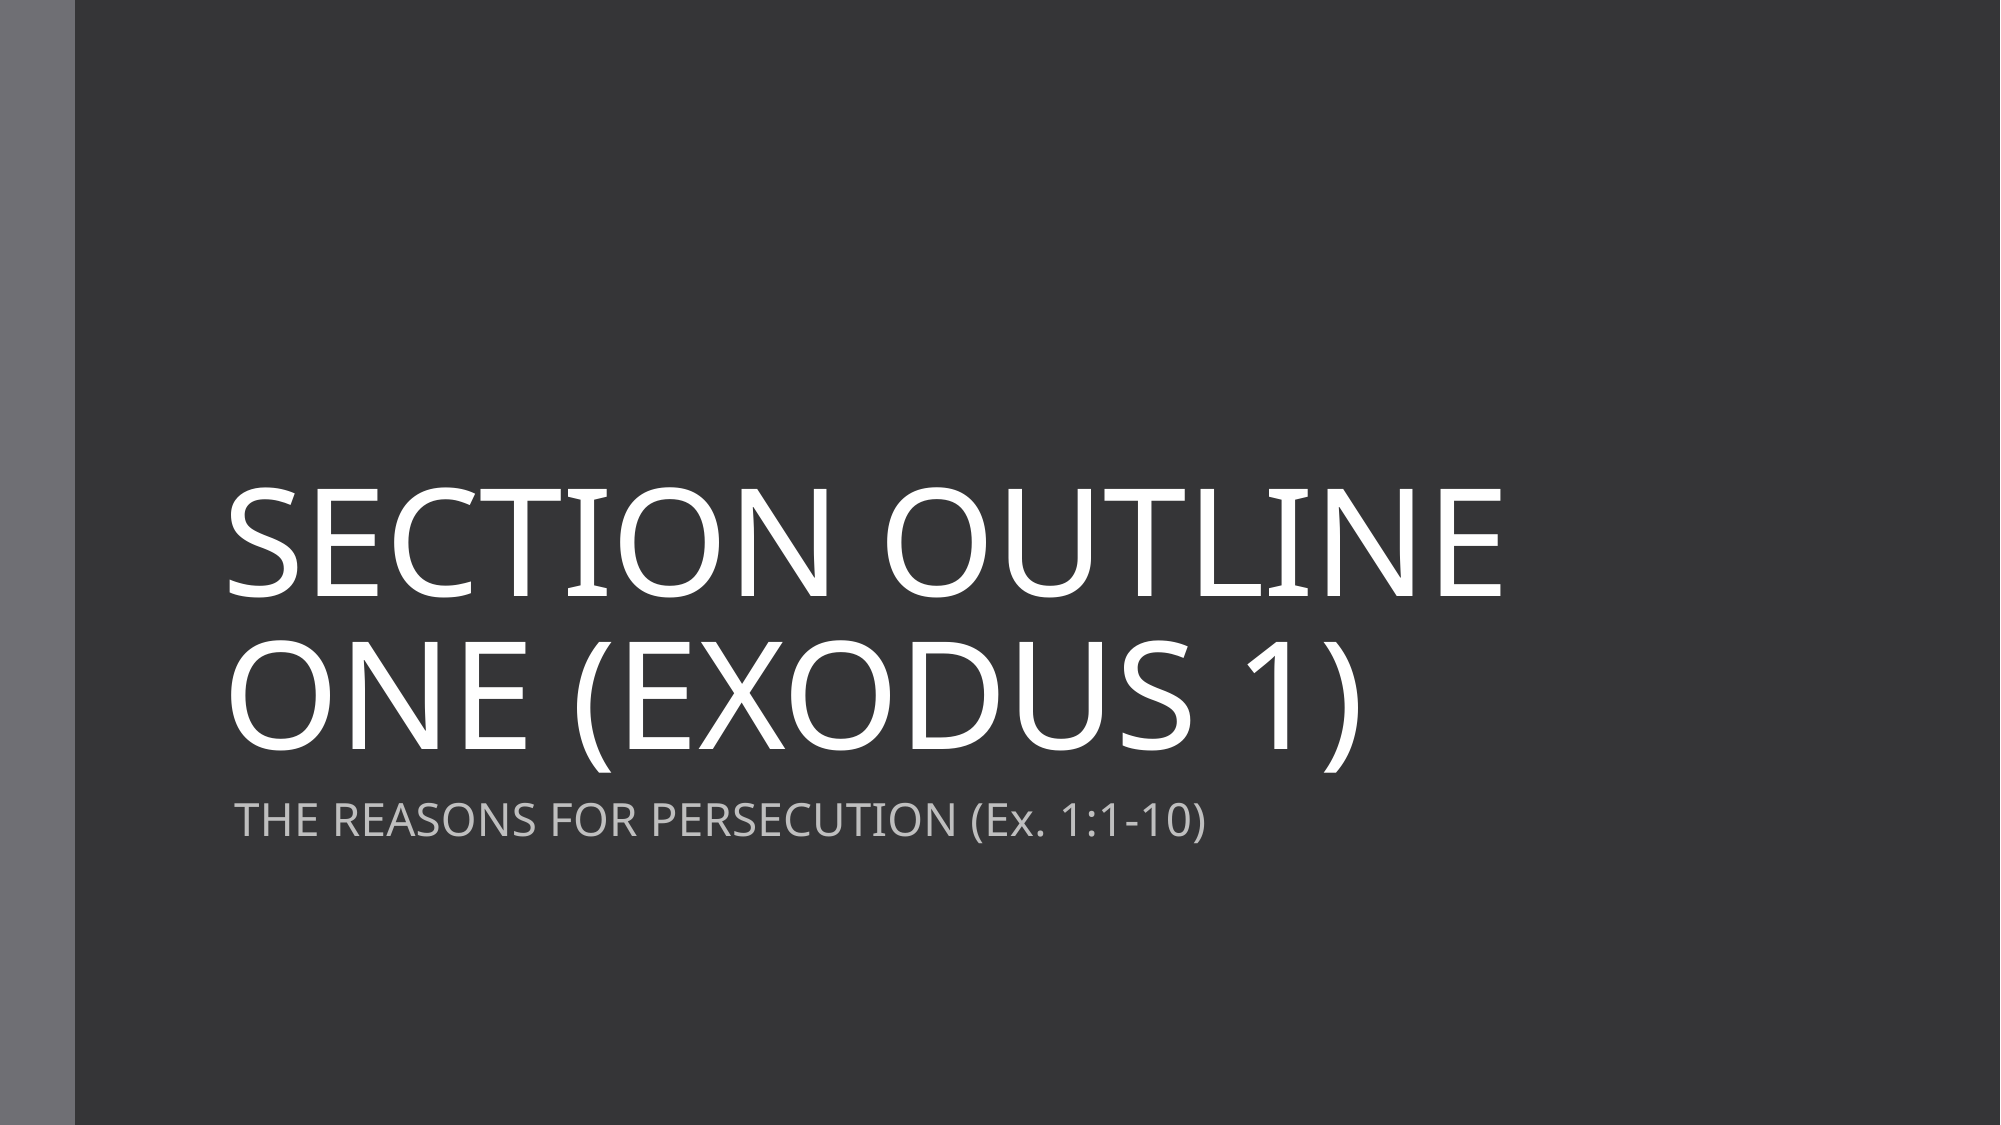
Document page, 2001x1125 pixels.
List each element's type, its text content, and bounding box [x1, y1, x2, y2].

subtitle THE REASONS FOR PERSECUTION (Ex. 1:1-10) [206, 787, 1752, 1066]
title SECTION OUTLINE ONE (EXODUS 1) [206, 124, 1752, 787]
